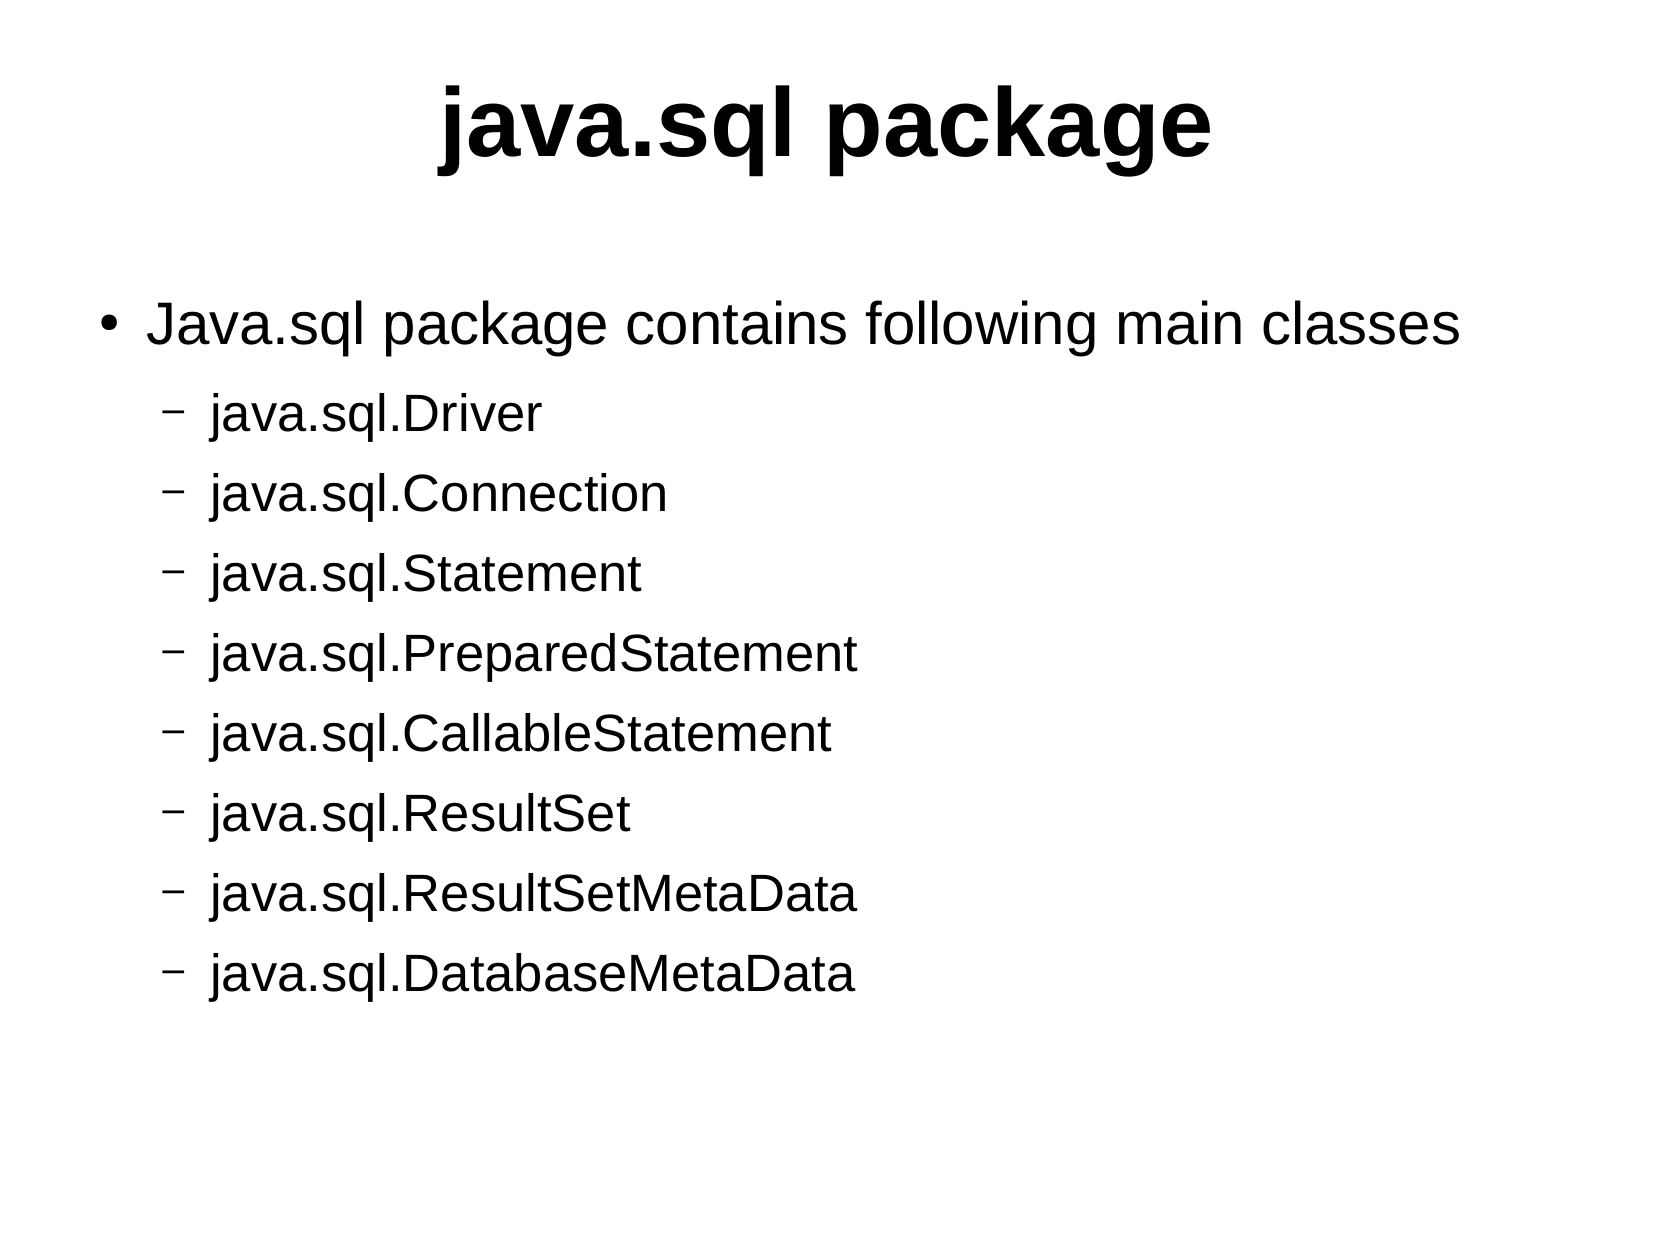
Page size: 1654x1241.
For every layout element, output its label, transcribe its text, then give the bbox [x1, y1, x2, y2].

title java.sql package [82, 49, 1571, 196]
list Java.sql package contains following main classes java.sql.Driver java.sql.Connection java.sql.Statement java.sql.PreparedStatement java.sql.CallableStatement java.sql.ResultSet java.sql.ResultSetMetaData java.sql.DatabaseMetaData [82, 290, 1538, 1010]
